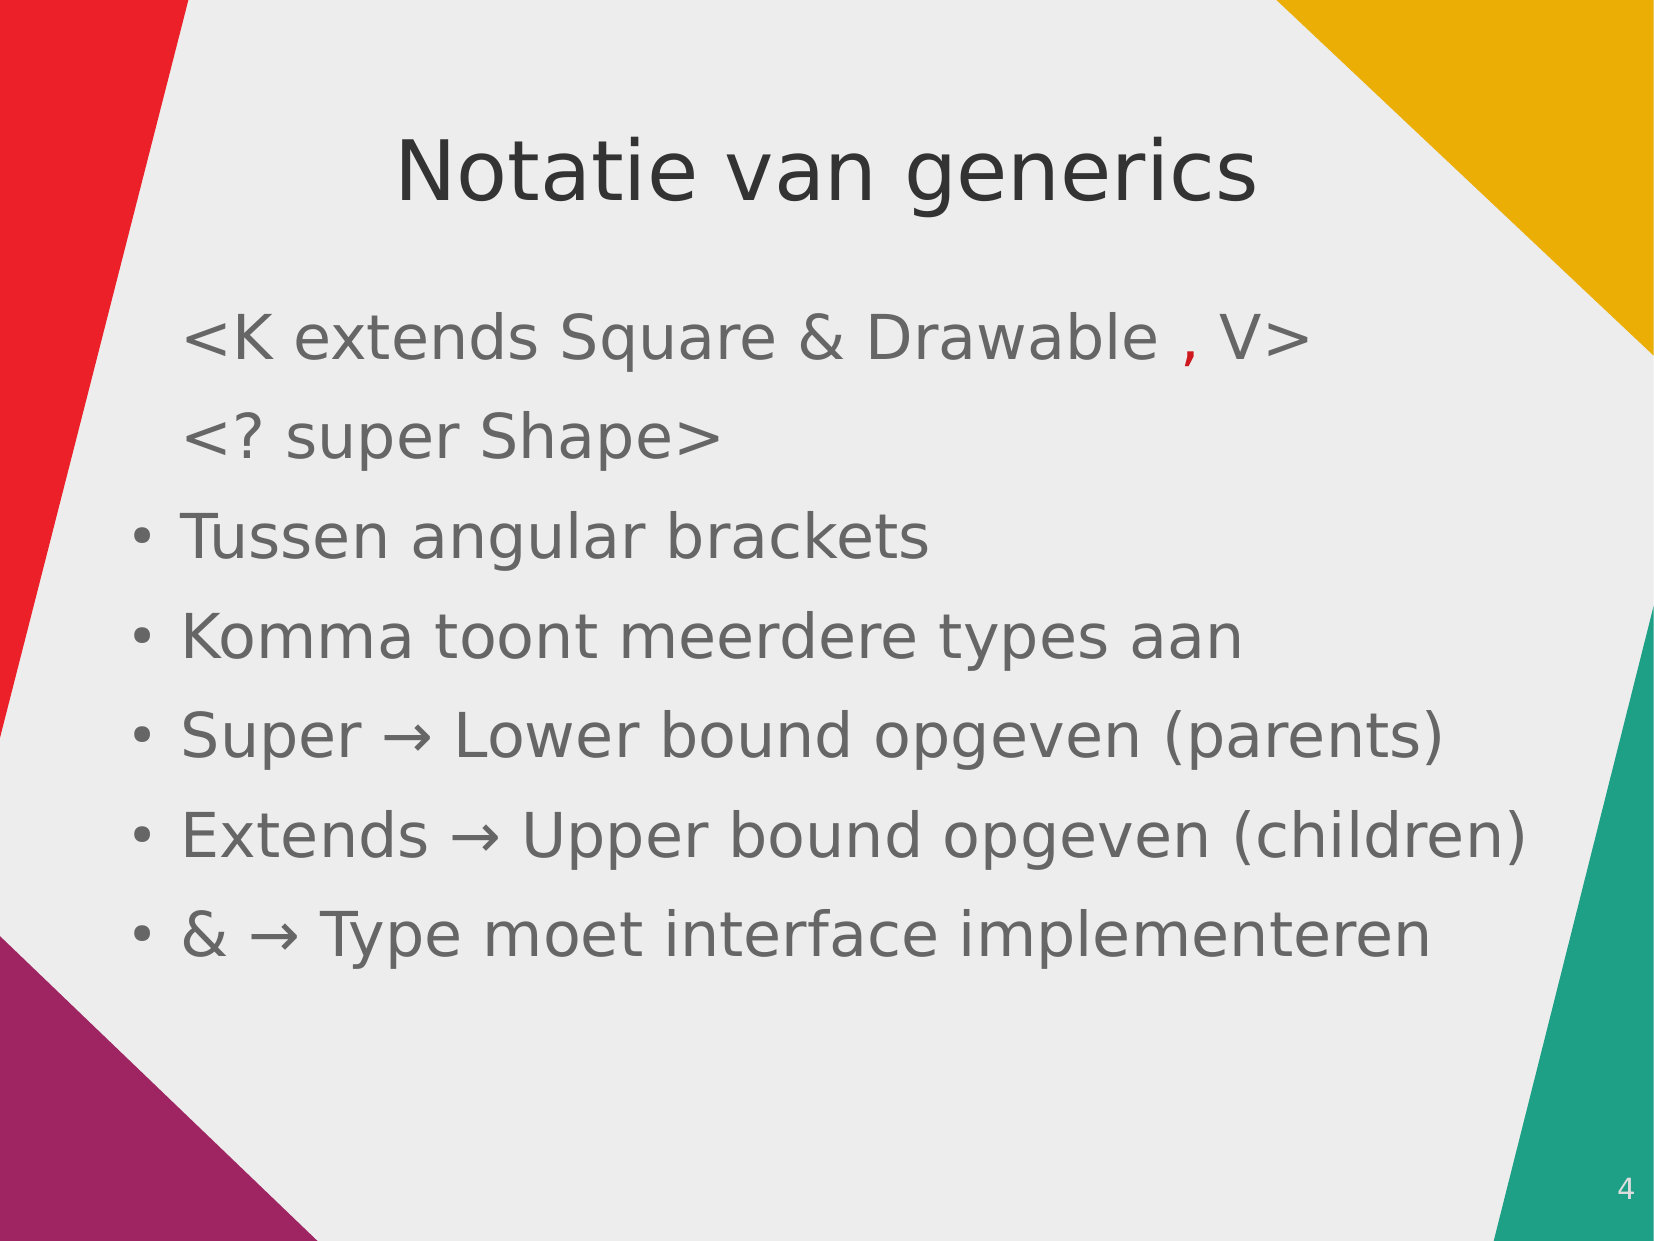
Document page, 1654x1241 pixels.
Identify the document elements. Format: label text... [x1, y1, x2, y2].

list <K extends Square & Drawable , V> <? super Shape> Tussen angular brackets Komma toont meerdere types aan Super → Lower bound opgeven (parents) Extends → Upper bound opgeven (children) & → Type moet interface implementeren [114, 302, 1539, 1033]
title Notatie van generics [114, 73, 1539, 271]
